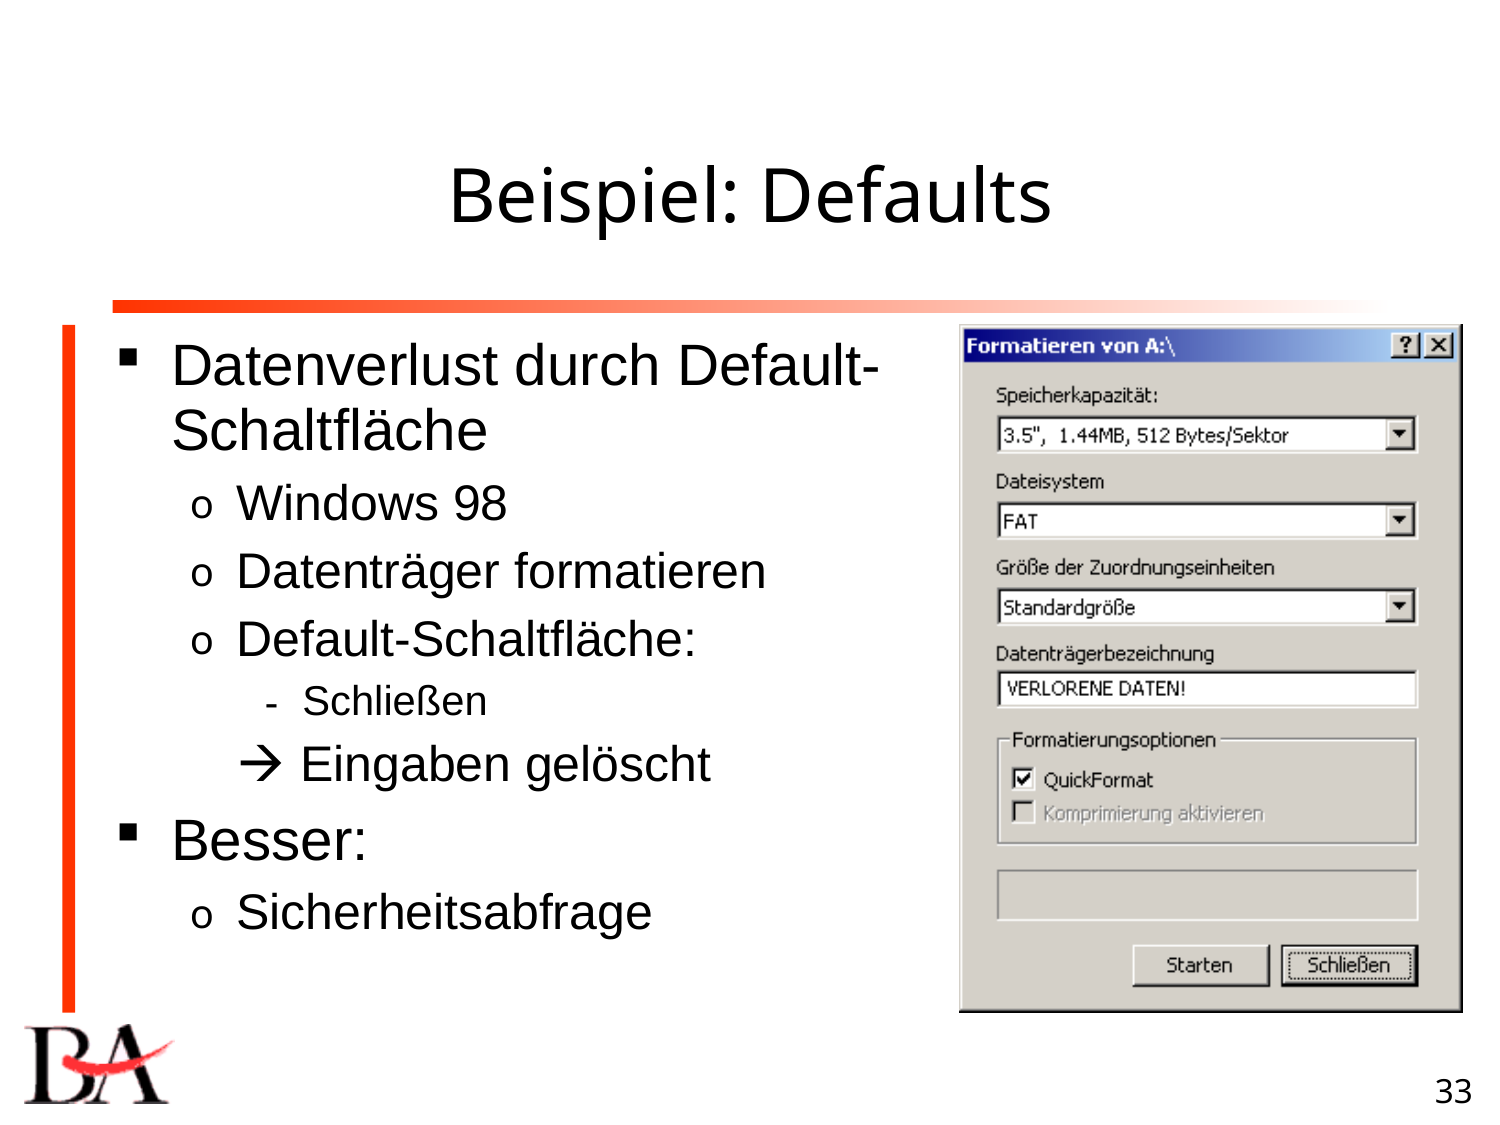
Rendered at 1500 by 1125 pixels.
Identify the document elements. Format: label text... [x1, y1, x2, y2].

list Datenverlust durch Default-Schaltfläche Windows 98 Datenträger formatieren Default-Schaltfläche: Schließen  Eingaben gelöscht Besser: Sicherheitsabfrage [99, 324, 925, 1013]
picture [24, 1024, 175, 1104]
title Beispiel: Defaults [112, 99, 1388, 288]
picture [959, 324, 1463, 1013]
